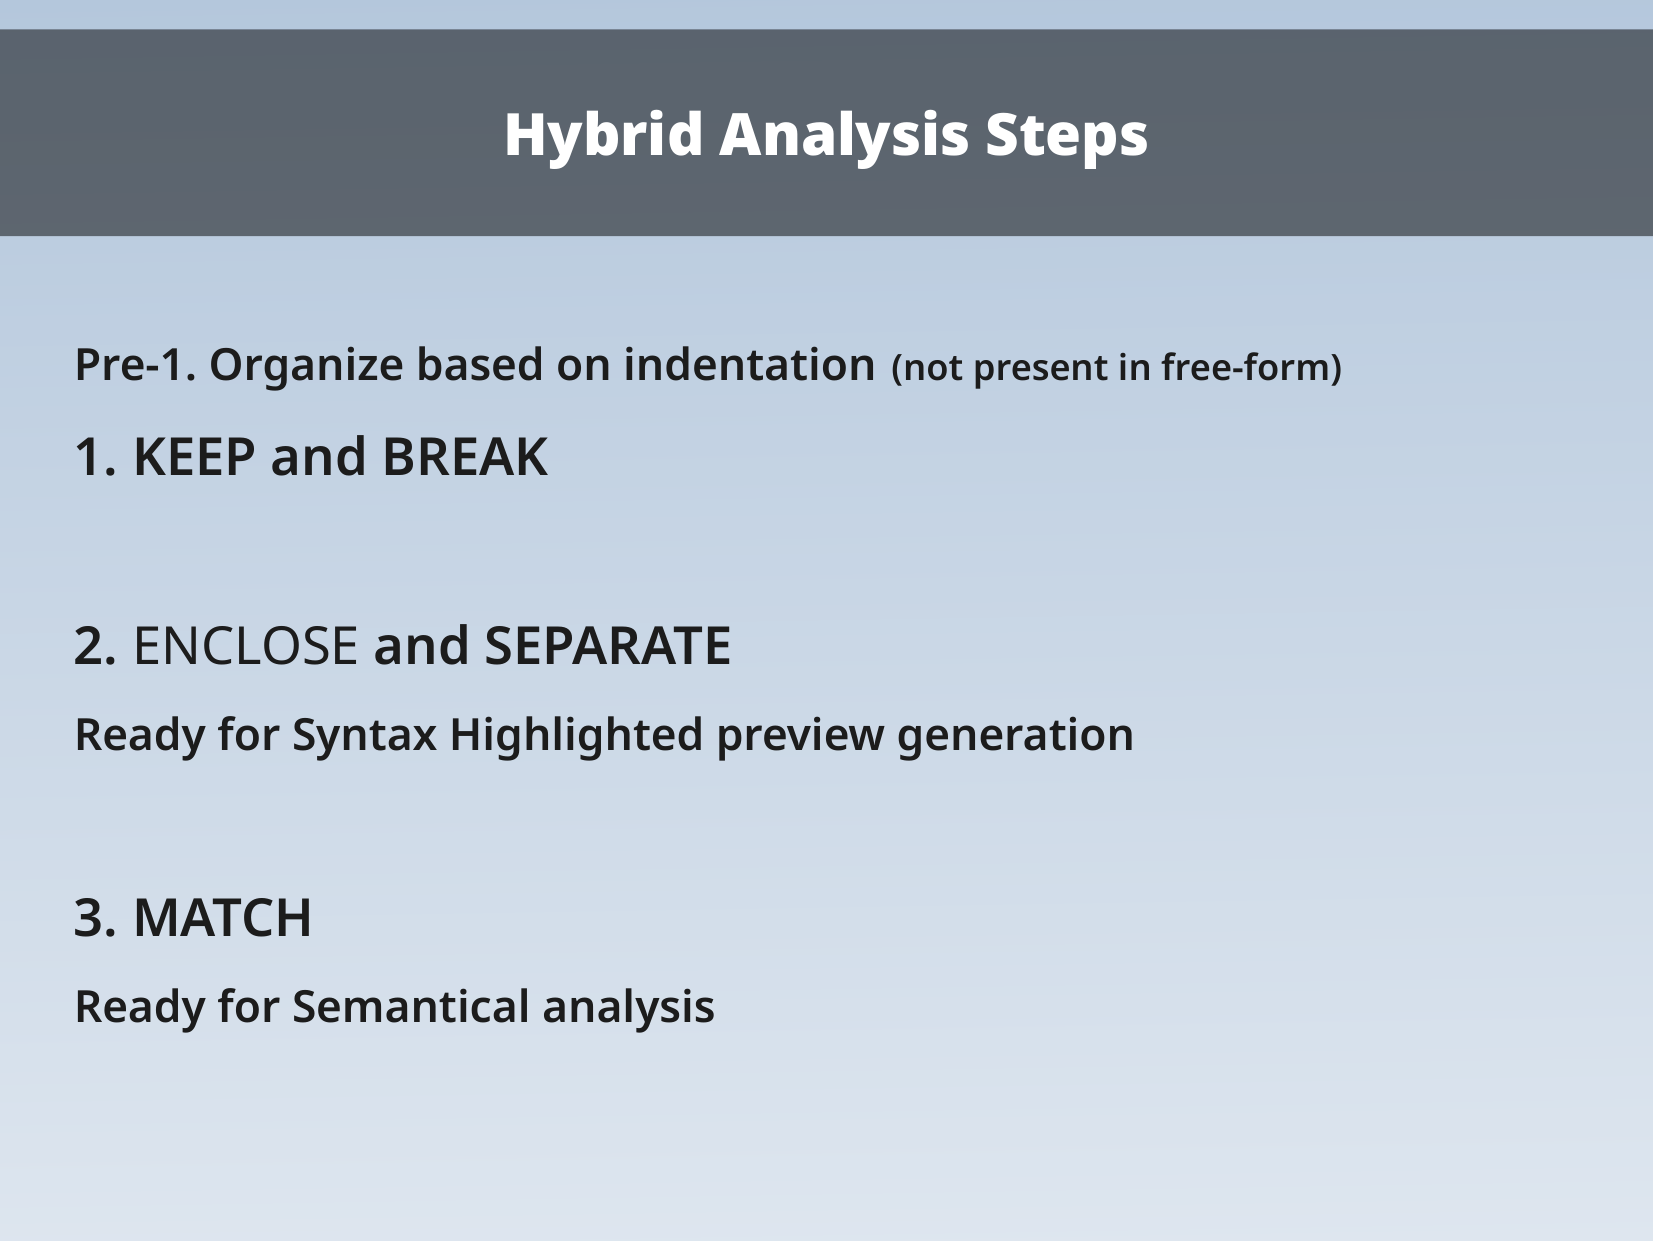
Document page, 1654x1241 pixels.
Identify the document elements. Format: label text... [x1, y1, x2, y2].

title Hybrid Analysis Steps [58, 59, 1594, 207]
list Pre-1. Organize based on indentation (not present in free-form) 1. KEEP and BREAK 2. ENCLOSE and SEPARATE Ready for Syntax Highlighted preview generation 3. MATCH Ready for Semantical analysis [73, 324, 1580, 1040]
